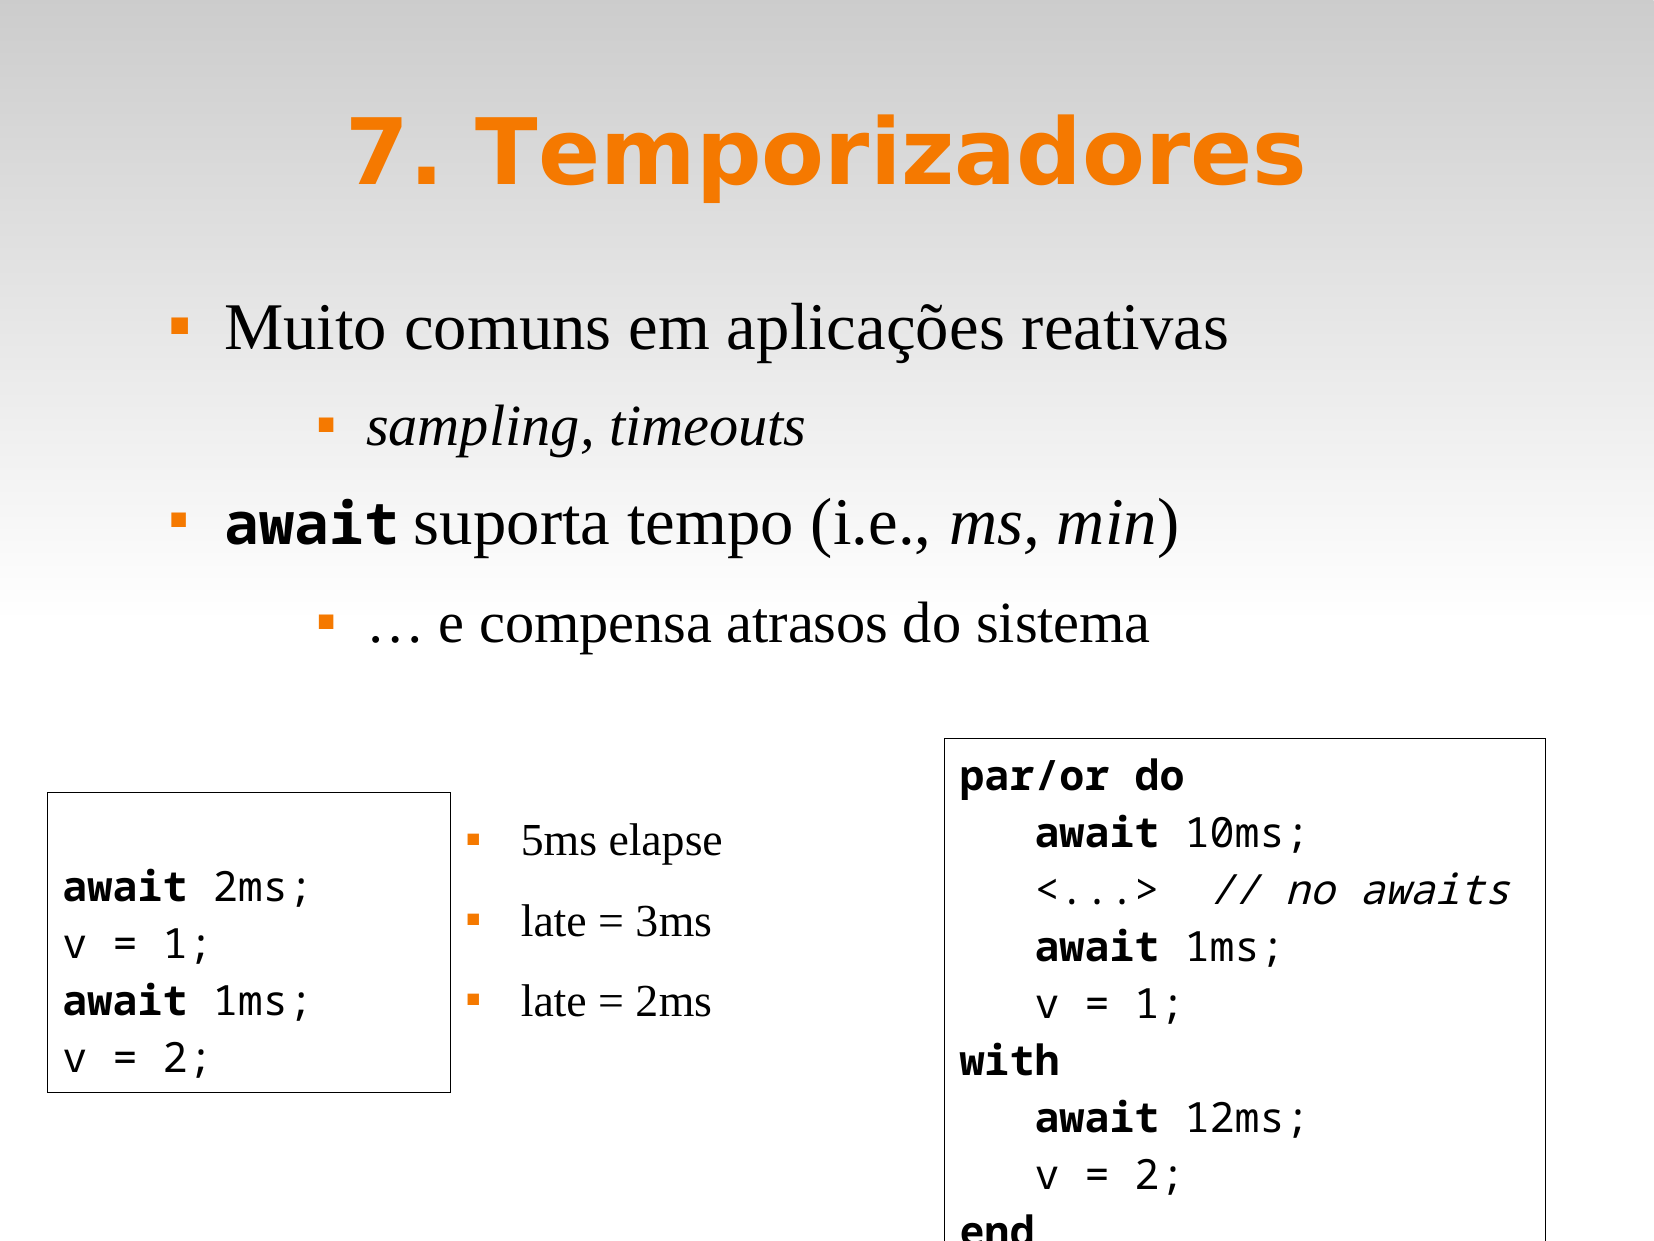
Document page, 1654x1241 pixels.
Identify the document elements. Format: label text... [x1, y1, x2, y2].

list Muito comuns em aplicações reativas sampling, timeouts await suporta tempo (i.e., ms, min) … e compensa atrasos do sistema [82, 290, 1571, 1109]
text_box await 2ms; v = 1; await 1ms; v = 2; [47, 792, 82, 1092]
title 7. Temporizadores [82, 49, 1571, 257]
list 5ms elapse late = 3ms late = 2ms [379, 814, 826, 1078]
text_box par/or do await 10ms; <...> // no awaits await 1ms; v = 1; with await 12ms; v = 2; end [944, 738, 1546, 1197]
